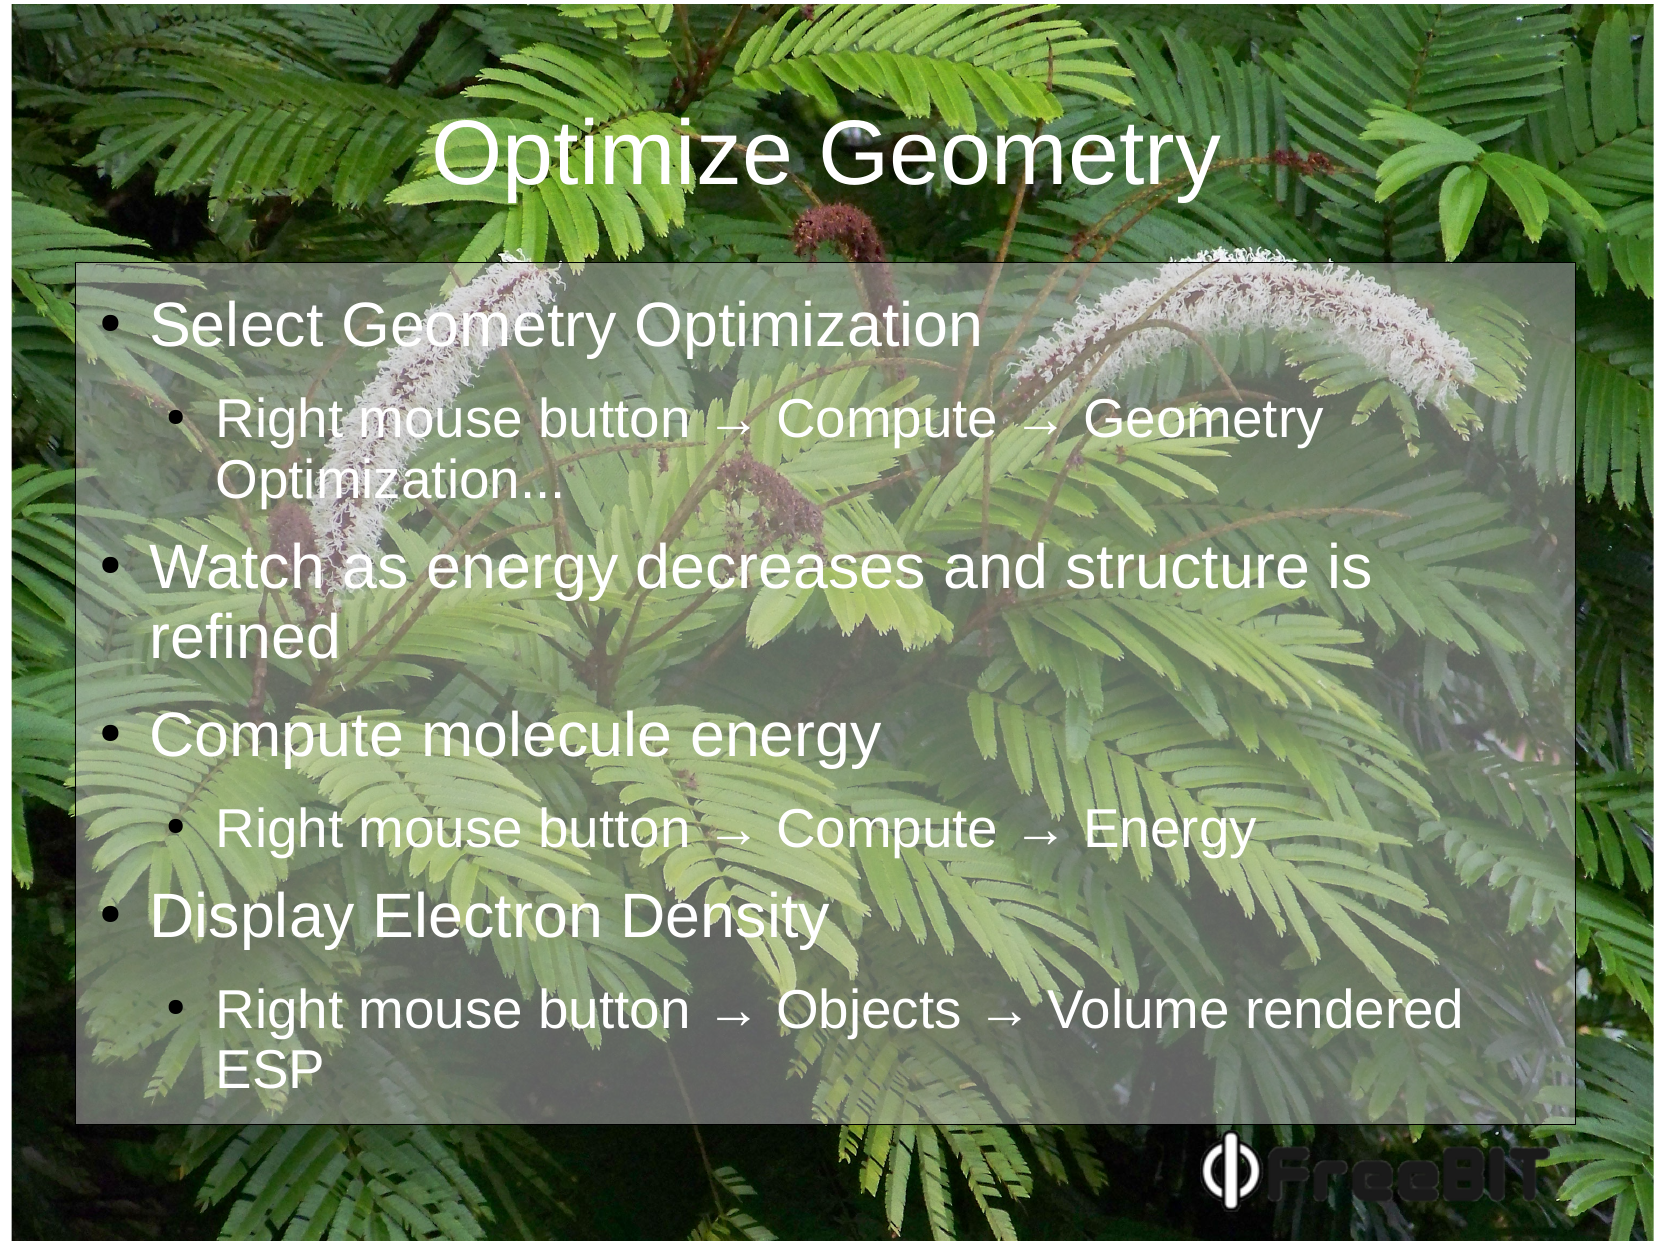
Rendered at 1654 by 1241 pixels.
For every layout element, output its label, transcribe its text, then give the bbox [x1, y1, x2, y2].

title Optimize Geometry [82, 49, 1571, 257]
picture [11, 4, 1654, 1241]
list Select Geometry Optimization Right mouse button → Compute → Geometry Optimization... Watch as energy decreases and structure is refined Compute molecule energy Right mouse button → Compute → Energy Display Electron Density Right mouse button → Objects → Volume rendered ESP [82, 290, 1571, 1109]
